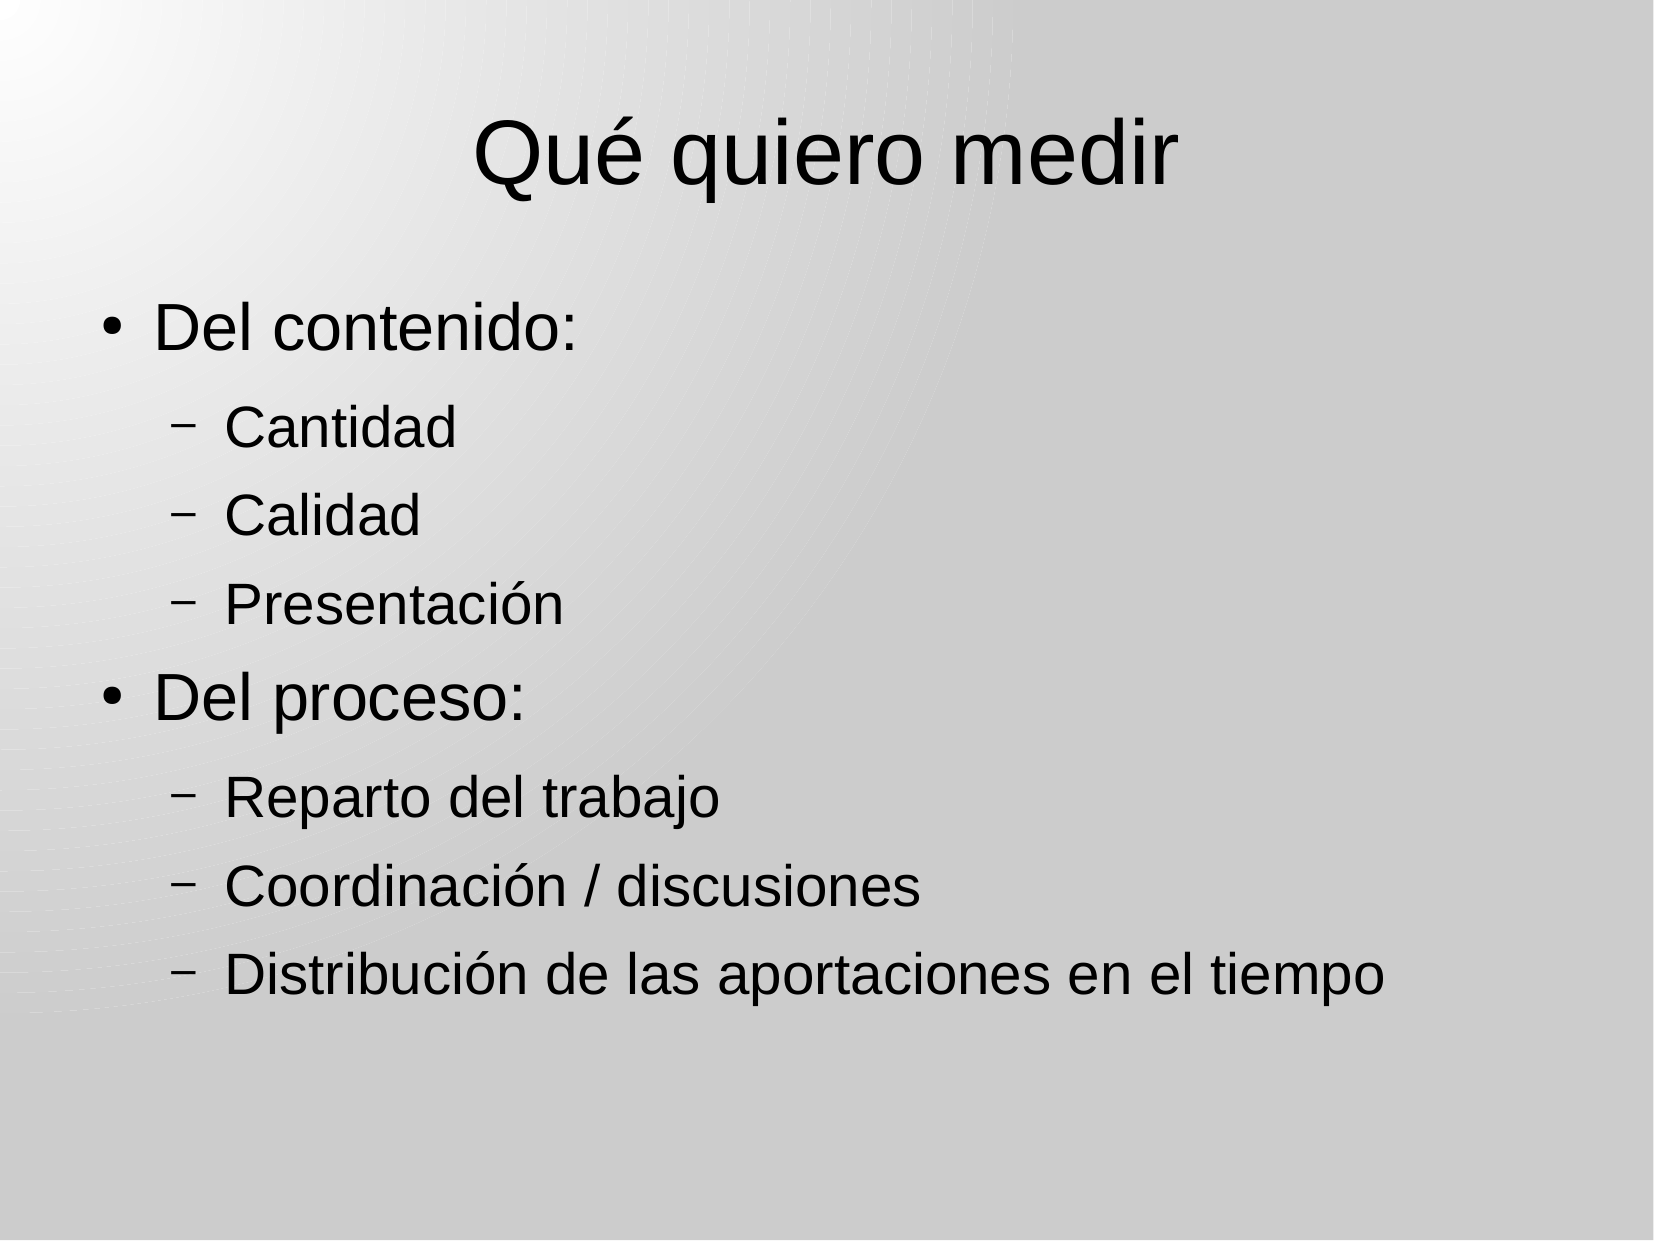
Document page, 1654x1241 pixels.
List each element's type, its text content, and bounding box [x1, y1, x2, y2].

list Del contenido: Cantidad Calidad Presentación Del proceso: Reparto del trabajo Coordinación / discusiones Distribución de las aportaciones en el tiempo [82, 290, 1538, 1109]
title Qué quiero medir [82, 49, 1571, 257]
